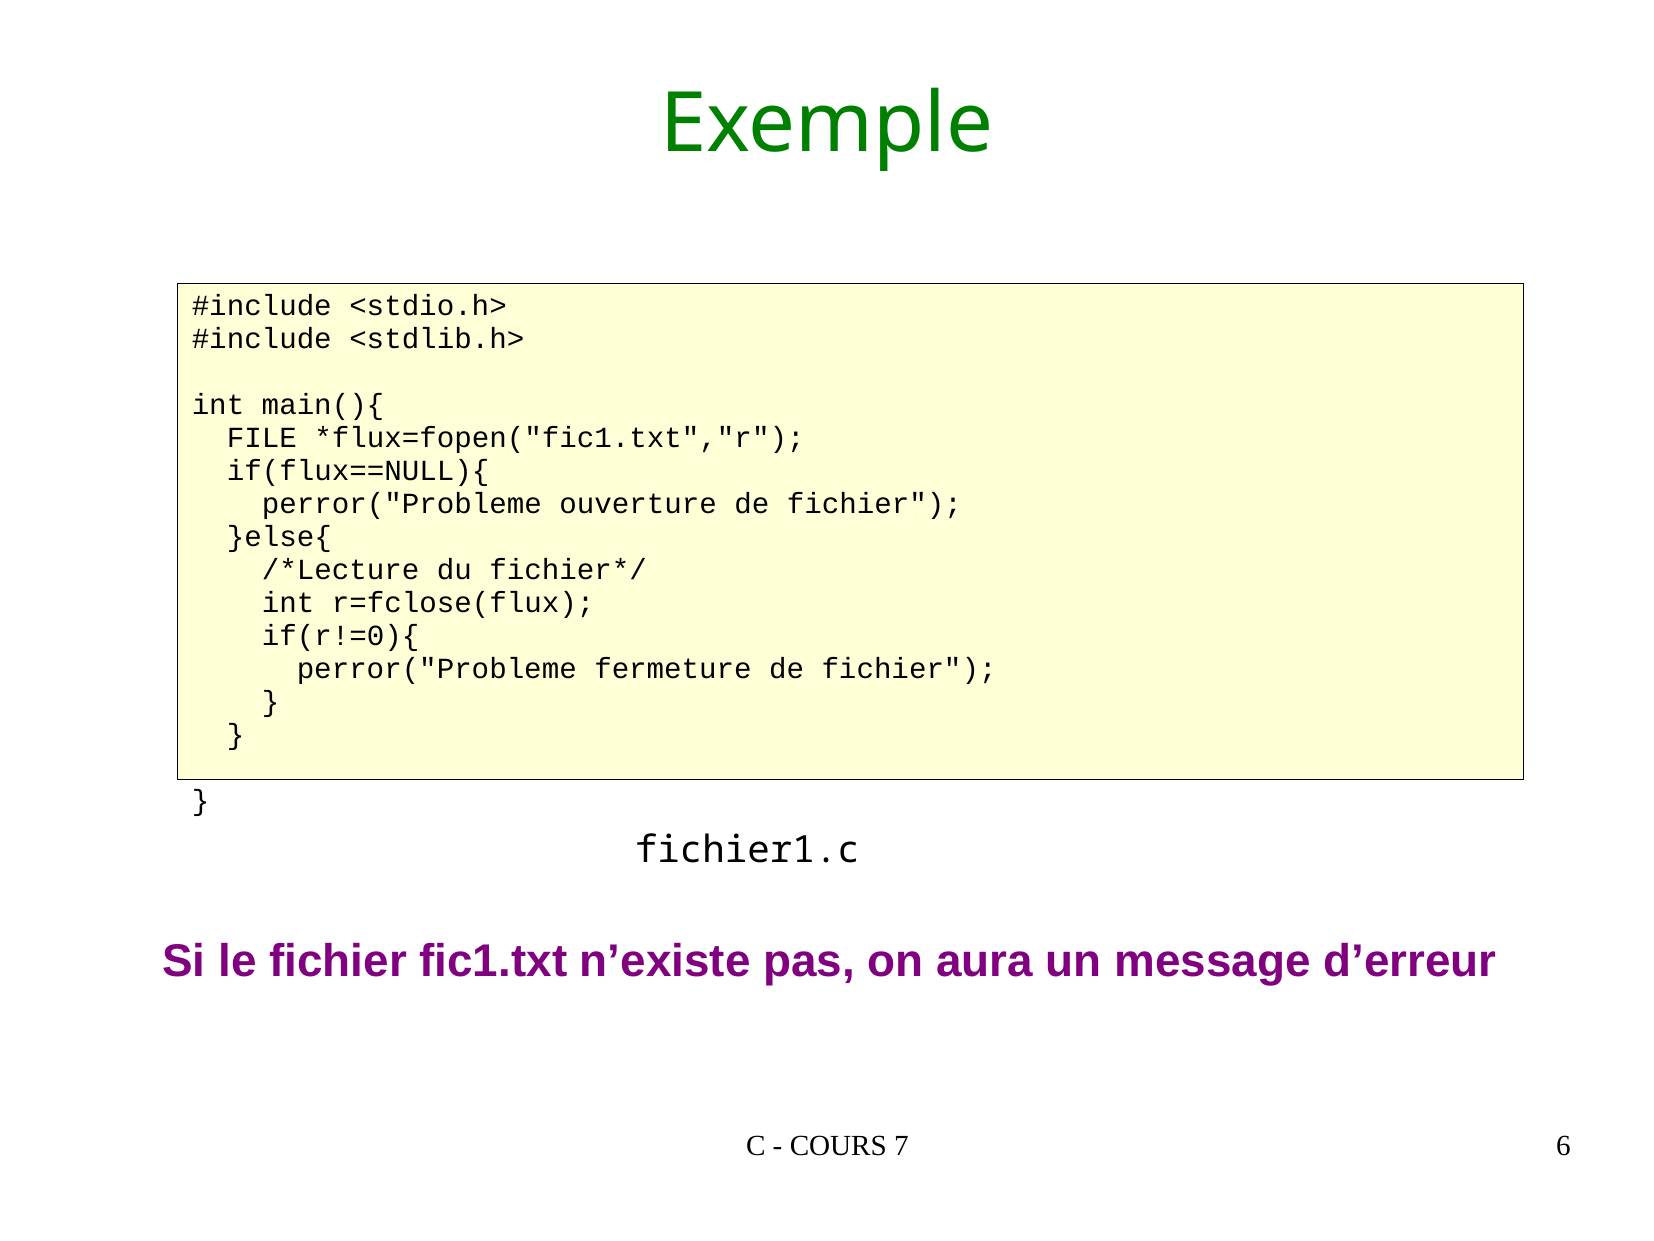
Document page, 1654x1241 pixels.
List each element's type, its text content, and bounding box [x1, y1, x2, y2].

text_box #include <stdio.h> #include <stdlib.h> int main(){ FILE *flux=fopen("fic1.txt","r"); if(flux==NULL){ perror("Probleme ouverture de fichier"); }else{ /*Lecture du fichier*/ int r=fclose(flux); if(r!=0){ perror("Probleme fermeture de fichier"); } } } [177, 283, 1524, 780]
text_box Si le fichier fic1.txt n’existe pas, on aura un message d’erreur [147, 927, 1513, 994]
text_box fichier1.c [620, 814, 1117, 873]
title Exemple [82, 49, 1571, 189]
